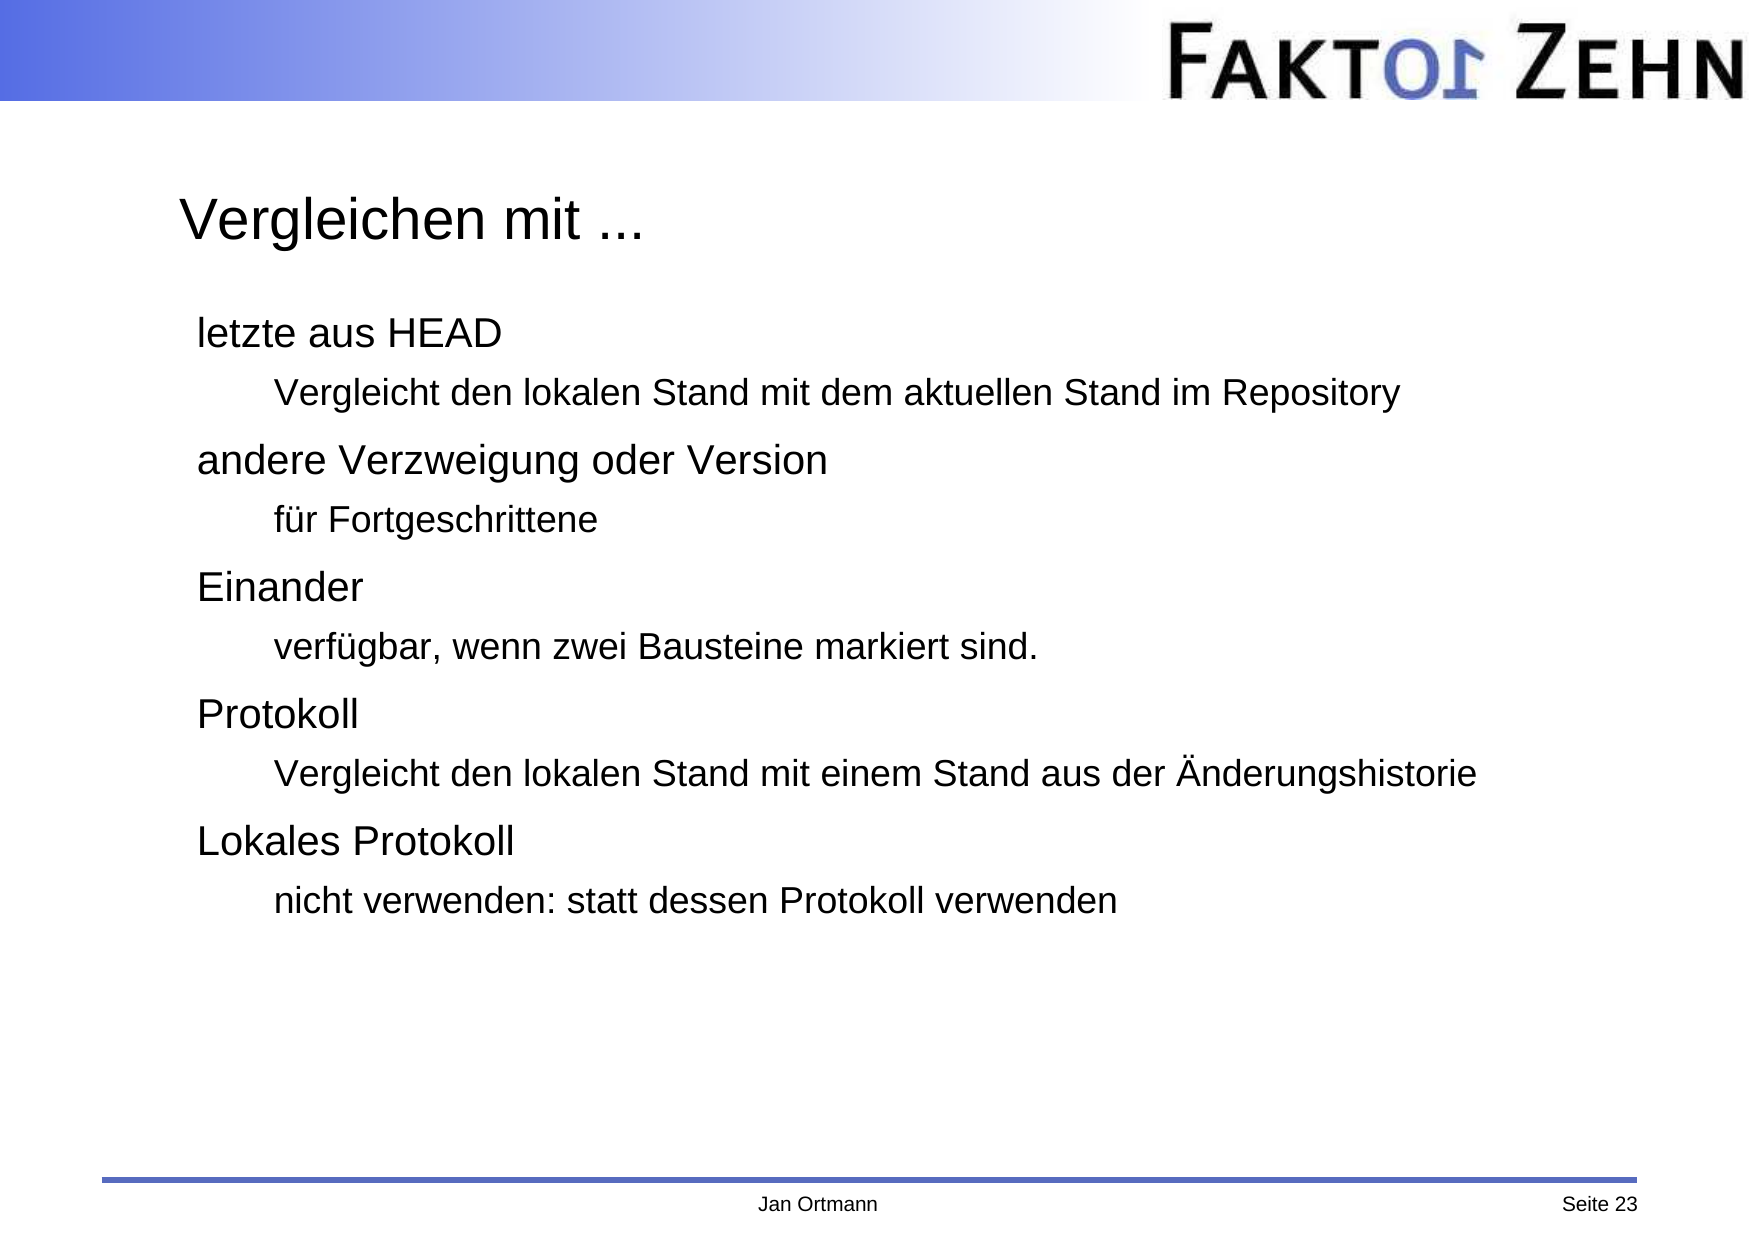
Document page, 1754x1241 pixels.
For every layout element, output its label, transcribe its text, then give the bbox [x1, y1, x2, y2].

picture [1162, 7, 1752, 100]
title Vergleichen mit ... [179, 142, 1576, 296]
list letzte aus HEAD Vergleicht den lokalen Stand mit dem aktuellen Stand im Repository andere Verzweigung oder Version für Fortgeschrittene Einander verfügbar, wenn zwei Bausteine markiert sind. Protokoll Vergleicht den lokalen Stand mit einem Stand aus der Änderungshistorie Lokales Protokoll nicht verwenden: statt dessen Protokoll verwenden [179, 310, 1576, 1078]
